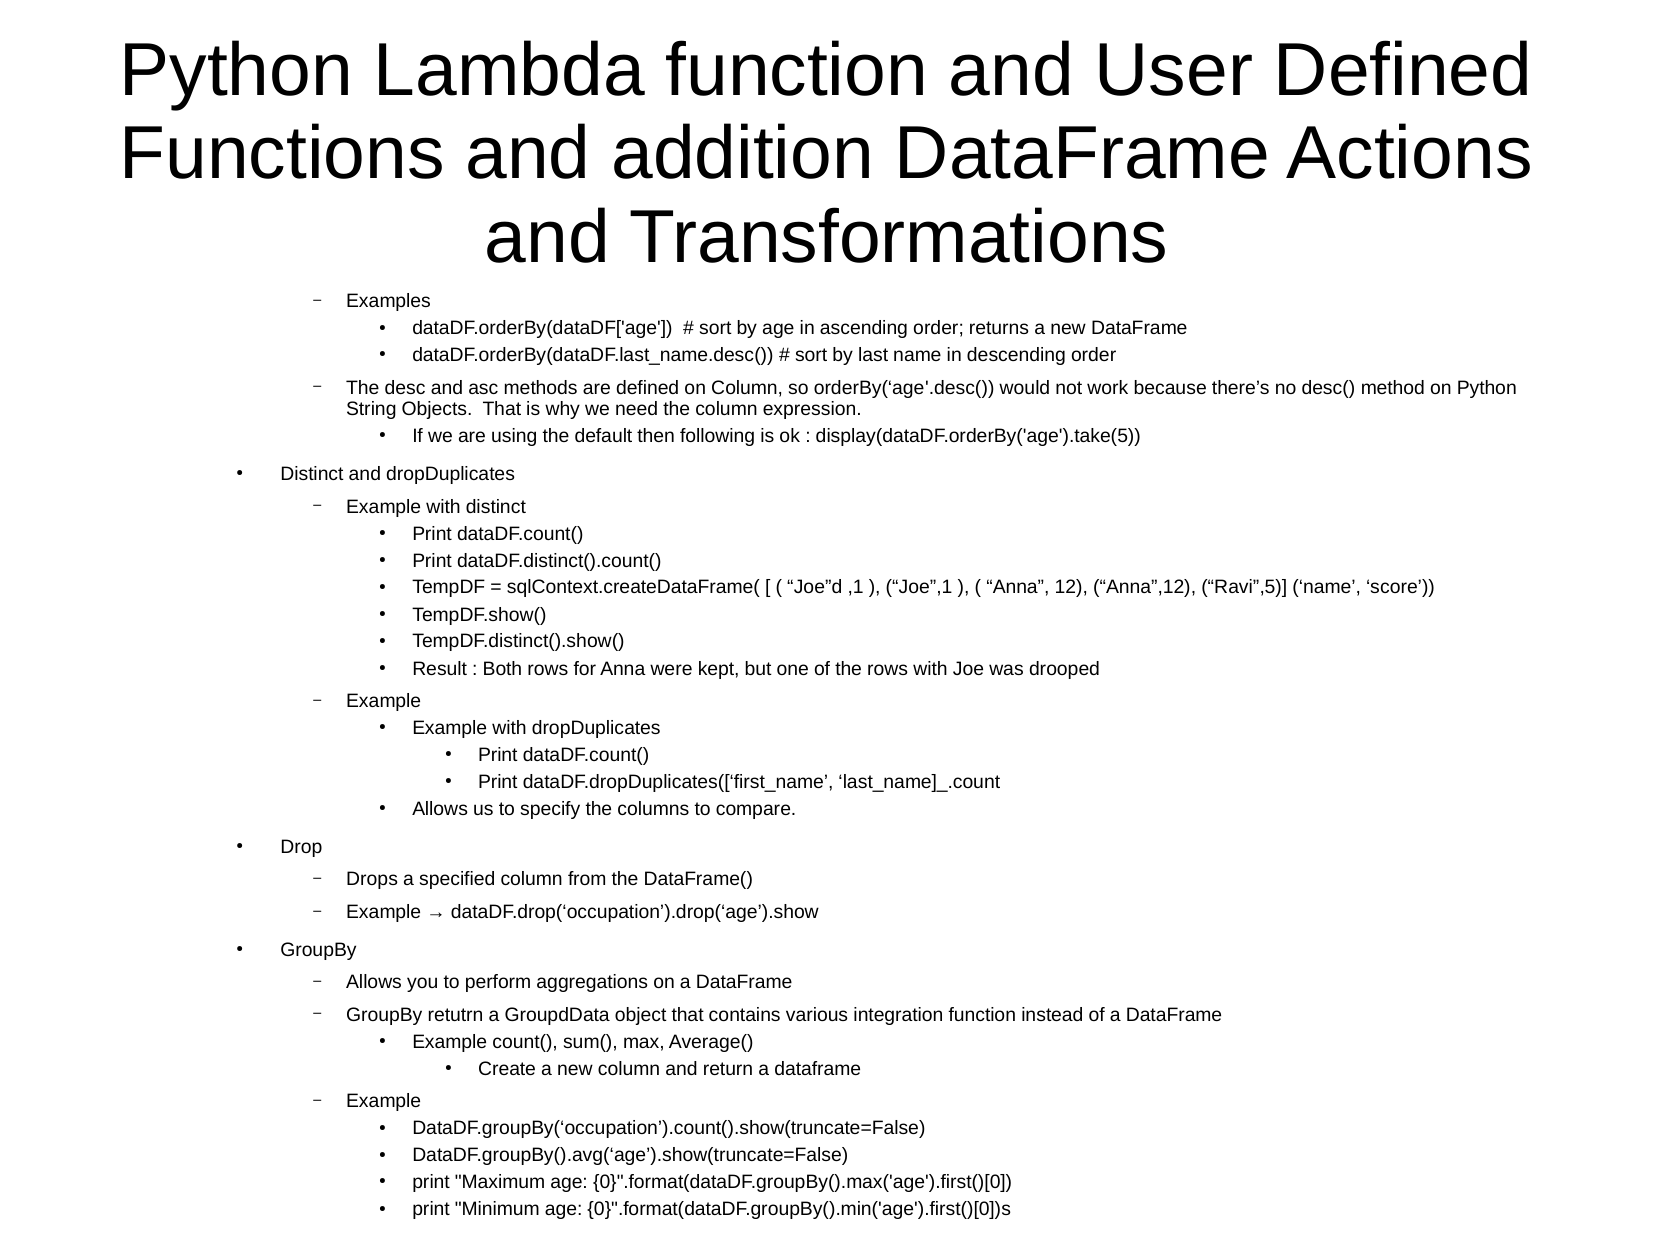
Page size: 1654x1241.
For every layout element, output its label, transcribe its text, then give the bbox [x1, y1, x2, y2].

title Python Lambda function and User Defined Functions and addition DataFrame Actions and Transformations [82, 27, 1571, 279]
list Examples dataDF.orderBy(dataDF['age']) # sort by age in ascending order; returns a new DataFrame dataDF.orderBy(dataDF.last_name.desc()) # sort by last name in descending order The desc and asc methods are defined on Column, so orderBy(‘age'.desc()) would not work because there’s no desc() method on Python String Objects. That is why we need the column expression. If we are using the default then following is ok : display(dataDF.orderBy('age').take(5)) Distinct and dropDuplicates Example with distinct Print dataDF.count() Print dataDF.distinct().count() TempDF = sqlContext.createDataFrame( [ ( “Joe”d ,1 ), (“Joe”,1 ), ( “Anna”, 12), (“Anna”,12), (“Ravi”,5)] (‘name’, ‘score’)) TempDF.show() TempDF.distinct().show() Result : Both rows for Anna were kept, but one of the rows with Joe was drooped Example Example with dropDuplicates Print dataDF.count() Print dataDF.dropDuplicates([‘first_name’, ‘last_name]_.count Allows us to specify the columns to compare. Drop Drops a specified column from the DataFrame() Example → dataDF.drop(‘occupation’).drop(‘age’).show GroupBy Allows you to perform aggregations on a DataFrame GroupBy retutrn a GroupdData object that contains various integration function instead of a DataFrame Example count(), sum(), max, Average() Create a new column and return a dataframe Example DataDF.groupBy(‘occupation’).count().show(truncate=False) DataDF.groupBy().avg(‘age’).show(truncate=False) print "Maximum age: {0}".format(dataDF.groupBy().max('age').first()[0]) print "Minimum age: {0}".format(dataDF.groupBy().min('age').first()[0])s [82, 290, 1571, 1231]
